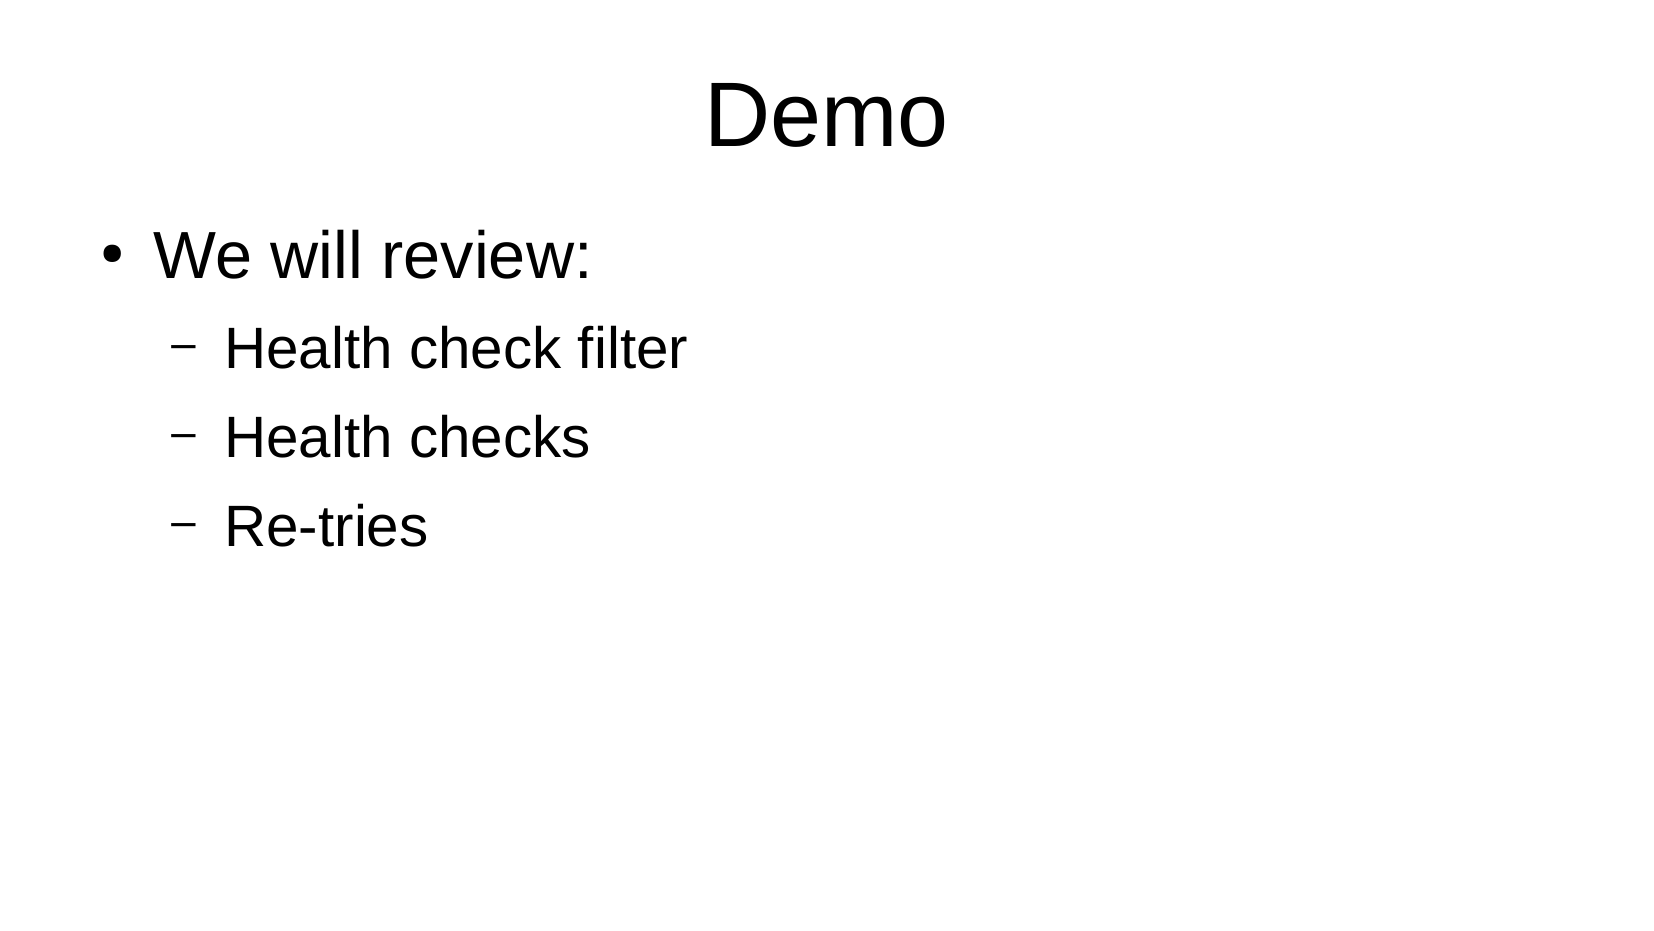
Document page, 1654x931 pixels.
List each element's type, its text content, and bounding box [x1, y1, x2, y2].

title Demo [82, 37, 1571, 193]
list We will review: Health check filter Health checks Re-tries [82, 217, 1571, 758]
